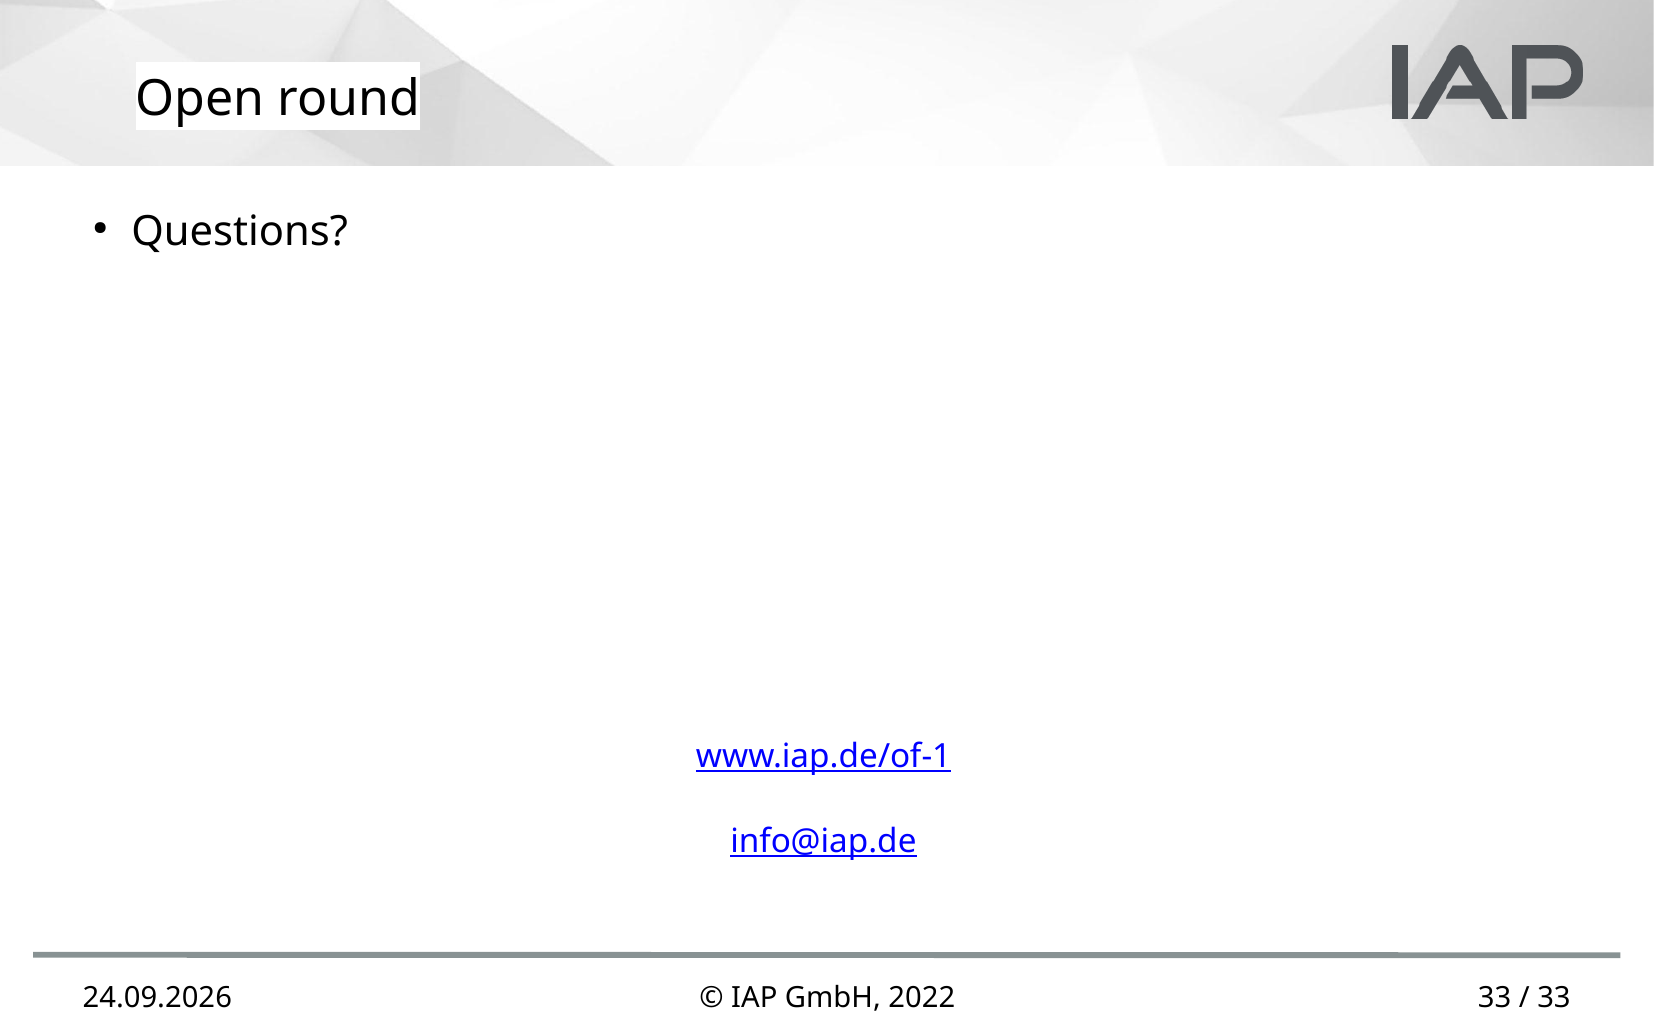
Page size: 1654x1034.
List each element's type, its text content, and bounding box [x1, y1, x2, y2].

text_box www.iap.de/of-1 info@iap.de [608, 684, 1040, 913]
picture [0, 0, 1654, 166]
title Open round [135, 41, 1264, 152]
list Questions? [75, 192, 1469, 910]
